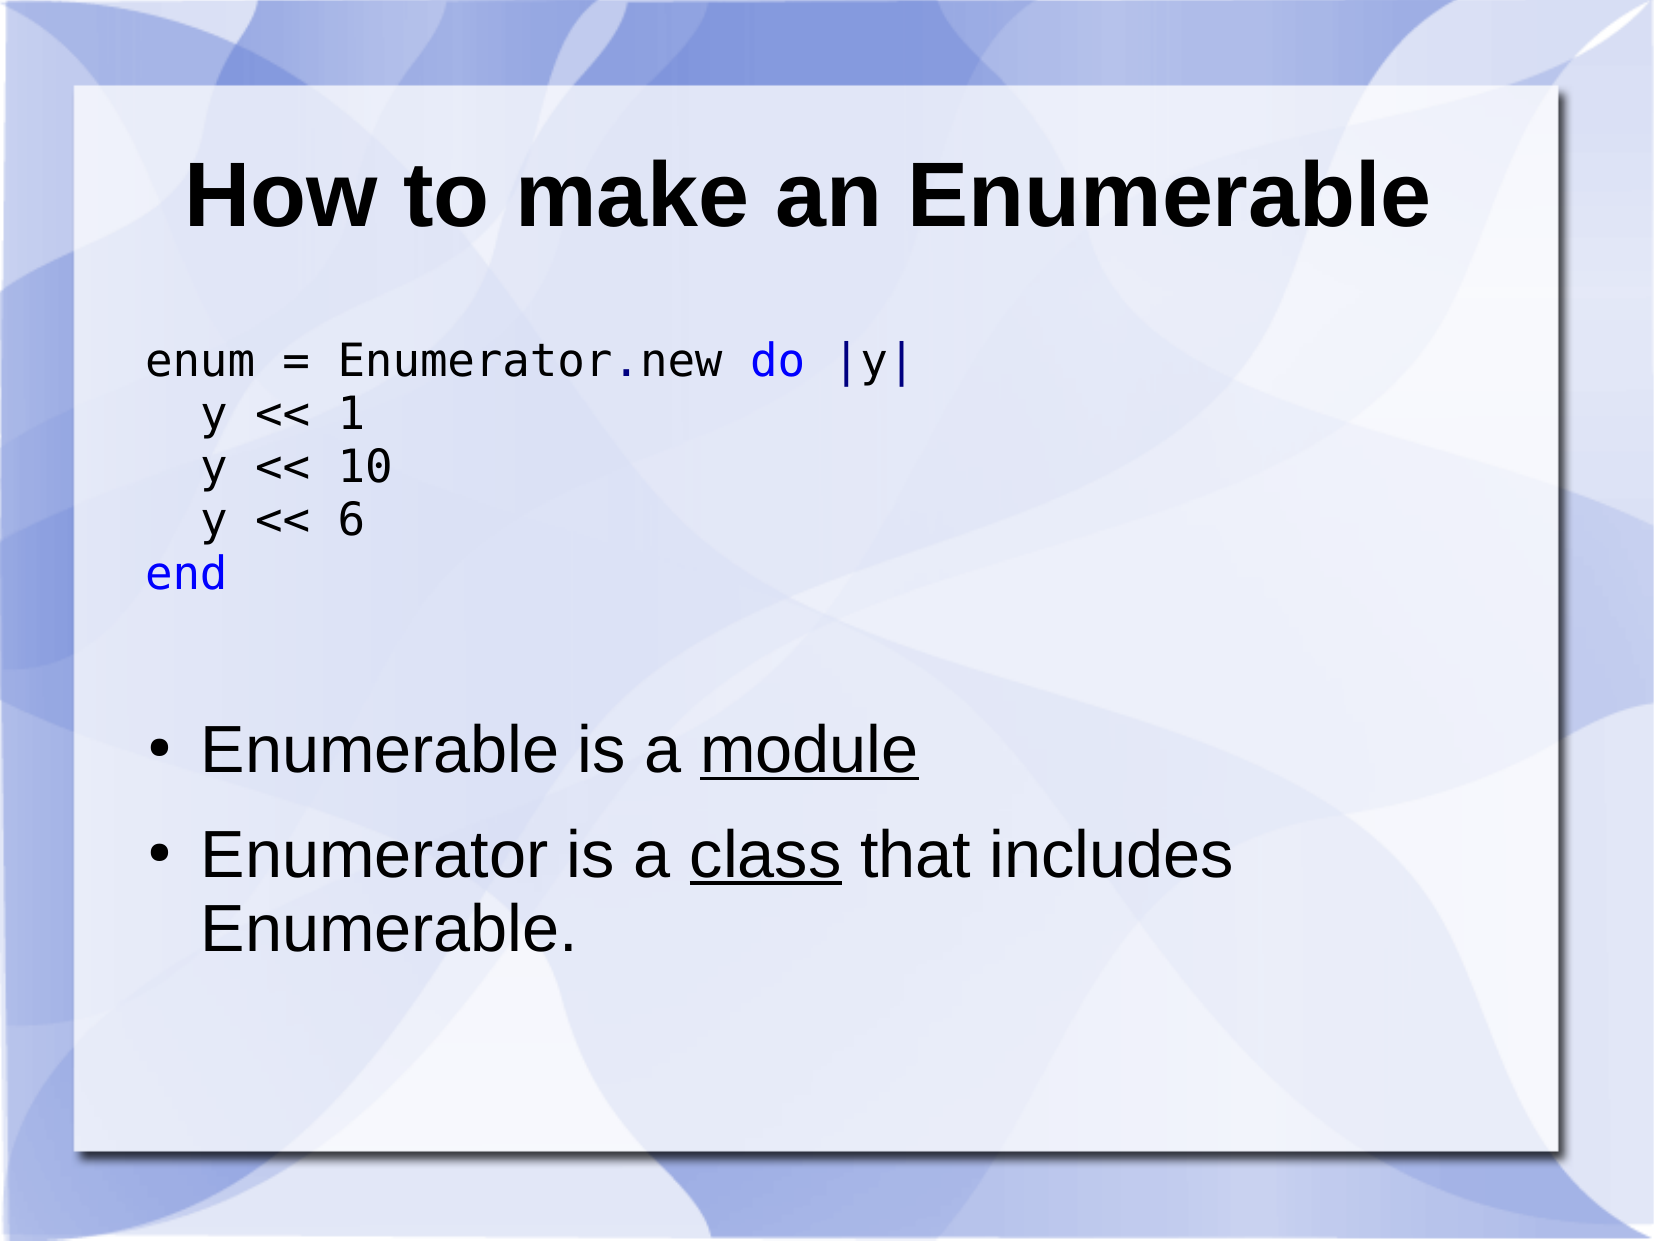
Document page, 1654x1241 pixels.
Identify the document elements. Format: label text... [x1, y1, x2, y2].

list Enumerable is a module Enumerator is a class that includes Enumerable. [129, 712, 1489, 1144]
picture [0, 0, 1654, 1241]
text_box enum = Enumerator.new do |y| y << 1 y << 10 y << 6 end [145, 333, 1501, 601]
title How to make an Enumerable [82, 90, 1536, 298]
